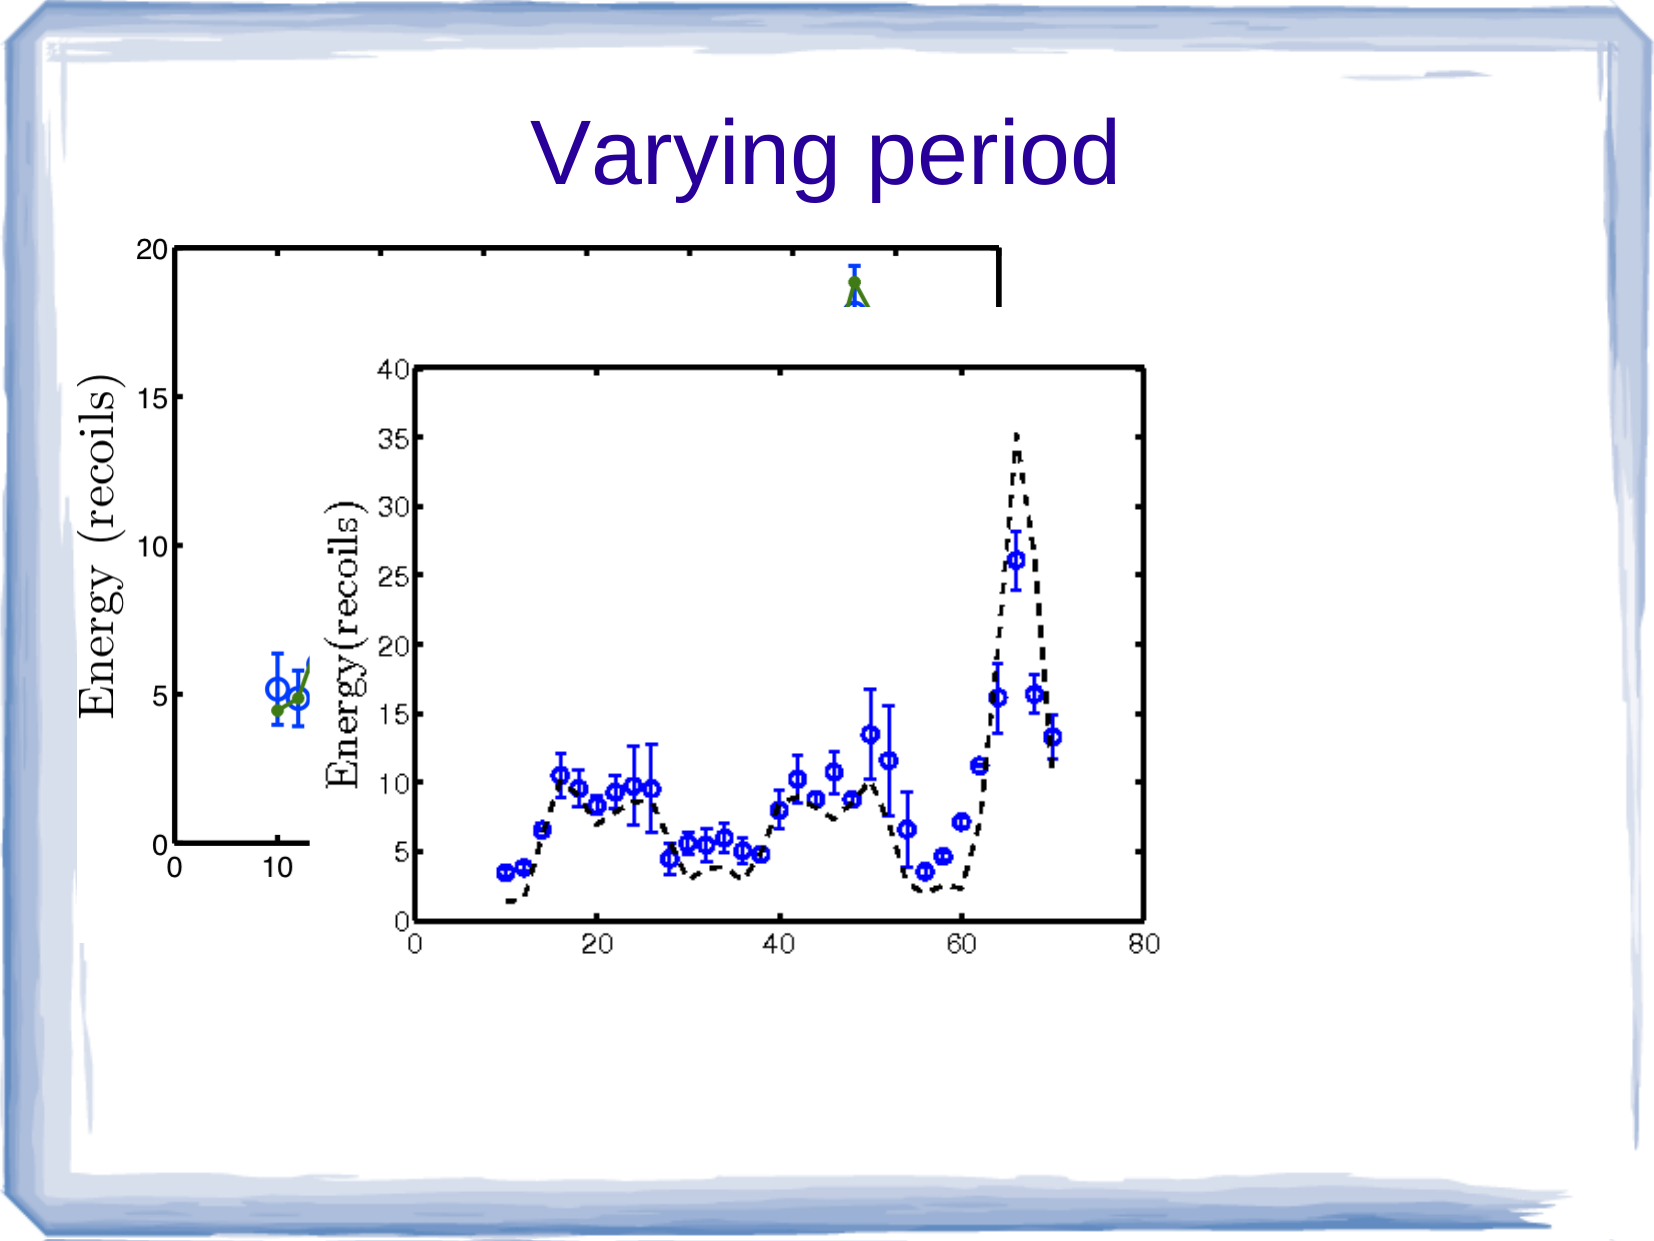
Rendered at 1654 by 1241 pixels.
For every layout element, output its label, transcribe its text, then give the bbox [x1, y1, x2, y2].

picture [0, 0, 1654, 1241]
title Varying period [82, 49, 1571, 257]
